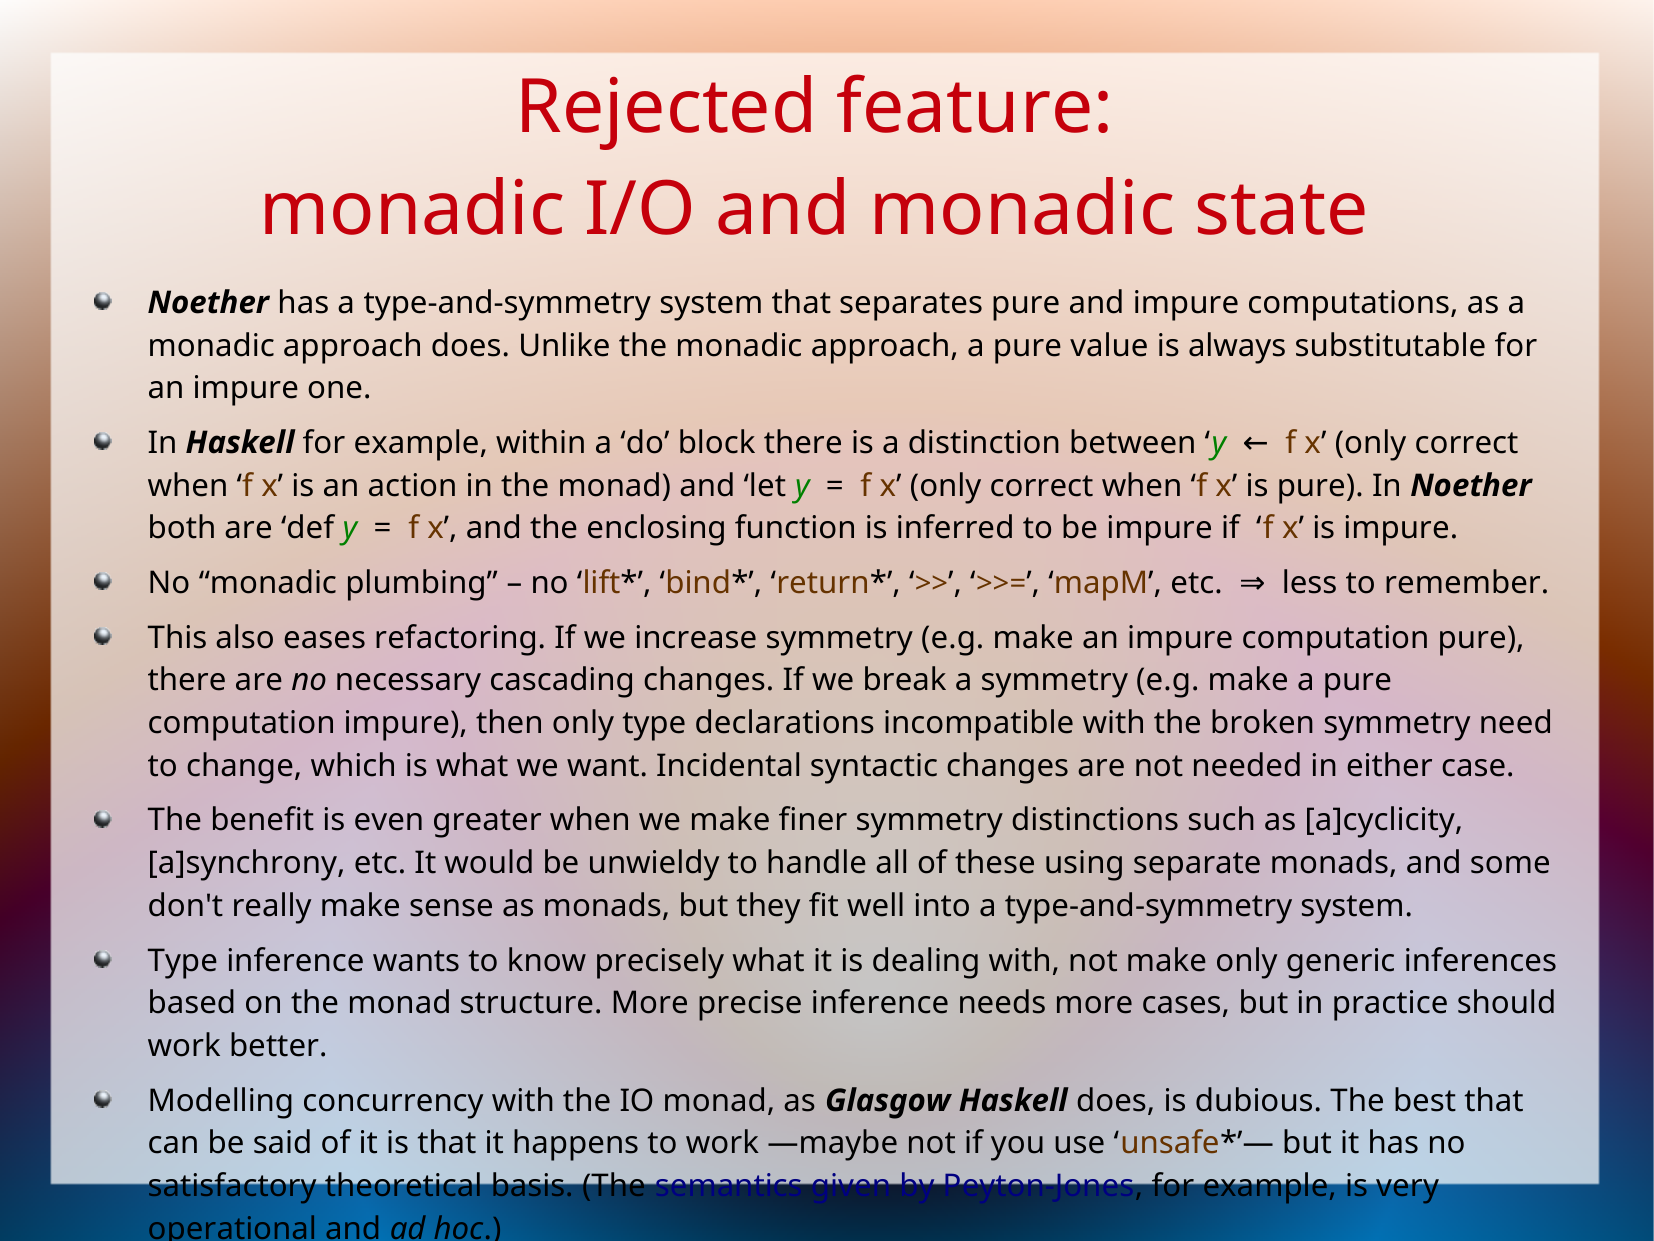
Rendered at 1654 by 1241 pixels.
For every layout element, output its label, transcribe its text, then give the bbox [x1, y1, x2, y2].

list Noether has a type-and-symmetry system that separates pure and impure computations, as a monadic approach does. Unlike the monadic approach, a pure value is always substitutable for an impure one. In Haskell for example, within a ‘do’ block there is a distinction between ‘y ← f x’ (only correct when ‘f x’ is an action in the monad) and ‘let y = f x’ (only correct when ‘f x’ is pure). In Noether both are ‘def y = f x’, and the enclosing function is inferred to be impure if ‘f x’ is impure. No “monadic plumbing” – no ‘lift*’, ‘bind*’, ‘return*’, ‘>>’, ‘>>=’, ‘mapM’, etc. ⇒ less to remember. This also eases refactoring. If we increase symmetry (e.g. make an impure computation pure), there are no necessary cascading changes. If we break a symmetry (e.g. make a pure computation impure), then only type declarations incompatible with the broken symmetry need to change, which is what we want. Incidental syntactic changes are not needed in either case. The benefit is even greater when we make finer symmetry distinctions such as [a]cyclicity, [a]synchrony, etc. It would be unwieldy to handle all of these using separate monads, and some don't really make sense as monads, but they fit well into a type-and-symmetry system. Type inference wants to know precisely what it is dealing with, not make only generic inferences based on the monad structure. More precise inference needs more cases, but in practice should work better. Modelling concurrency with the IO monad, as Glasgow Haskell does, is dubious. The best that can be said of it is that it happens to work —maybe not if you use ‘unsafe*’— but it has no satisfactory theoretical basis. (The semantics given by Peyton-Jones, for example, is very operational and ad hoc.) Monads can do other things, but we could implement them in a library, with ‘do’ as a macro; no language support is needed. [76, 279, 1565, 1123]
picture [0, 0, 1654, 1241]
picture [171, 1224, 181, 1237]
title Rejected feature: monadic I/O and monadic state [70, 58, 1559, 251]
